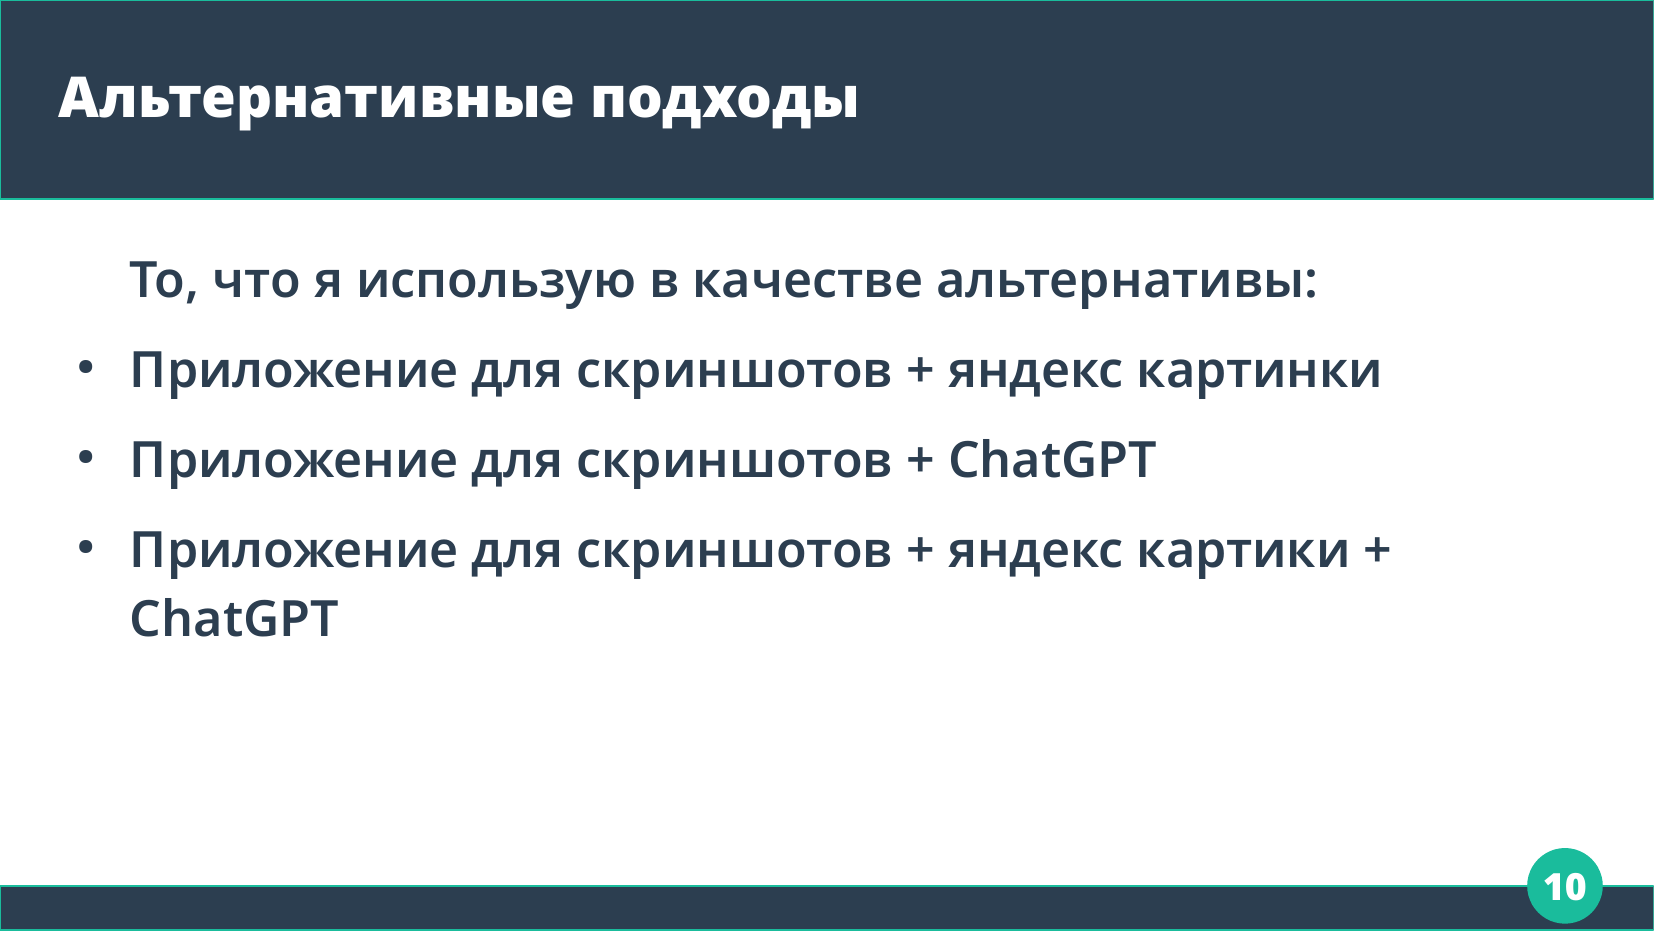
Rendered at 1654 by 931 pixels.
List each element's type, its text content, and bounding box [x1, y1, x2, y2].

list То, что я использую в качестве альтернативы: Приложение для скриншотов + яндекс картинки Приложение для скриншотов + ChatGPT Приложение для скриншотов + яндекс картики + ChatGPT [59, 243, 1595, 864]
title Альтернативные подходы [59, 37, 1595, 156]
